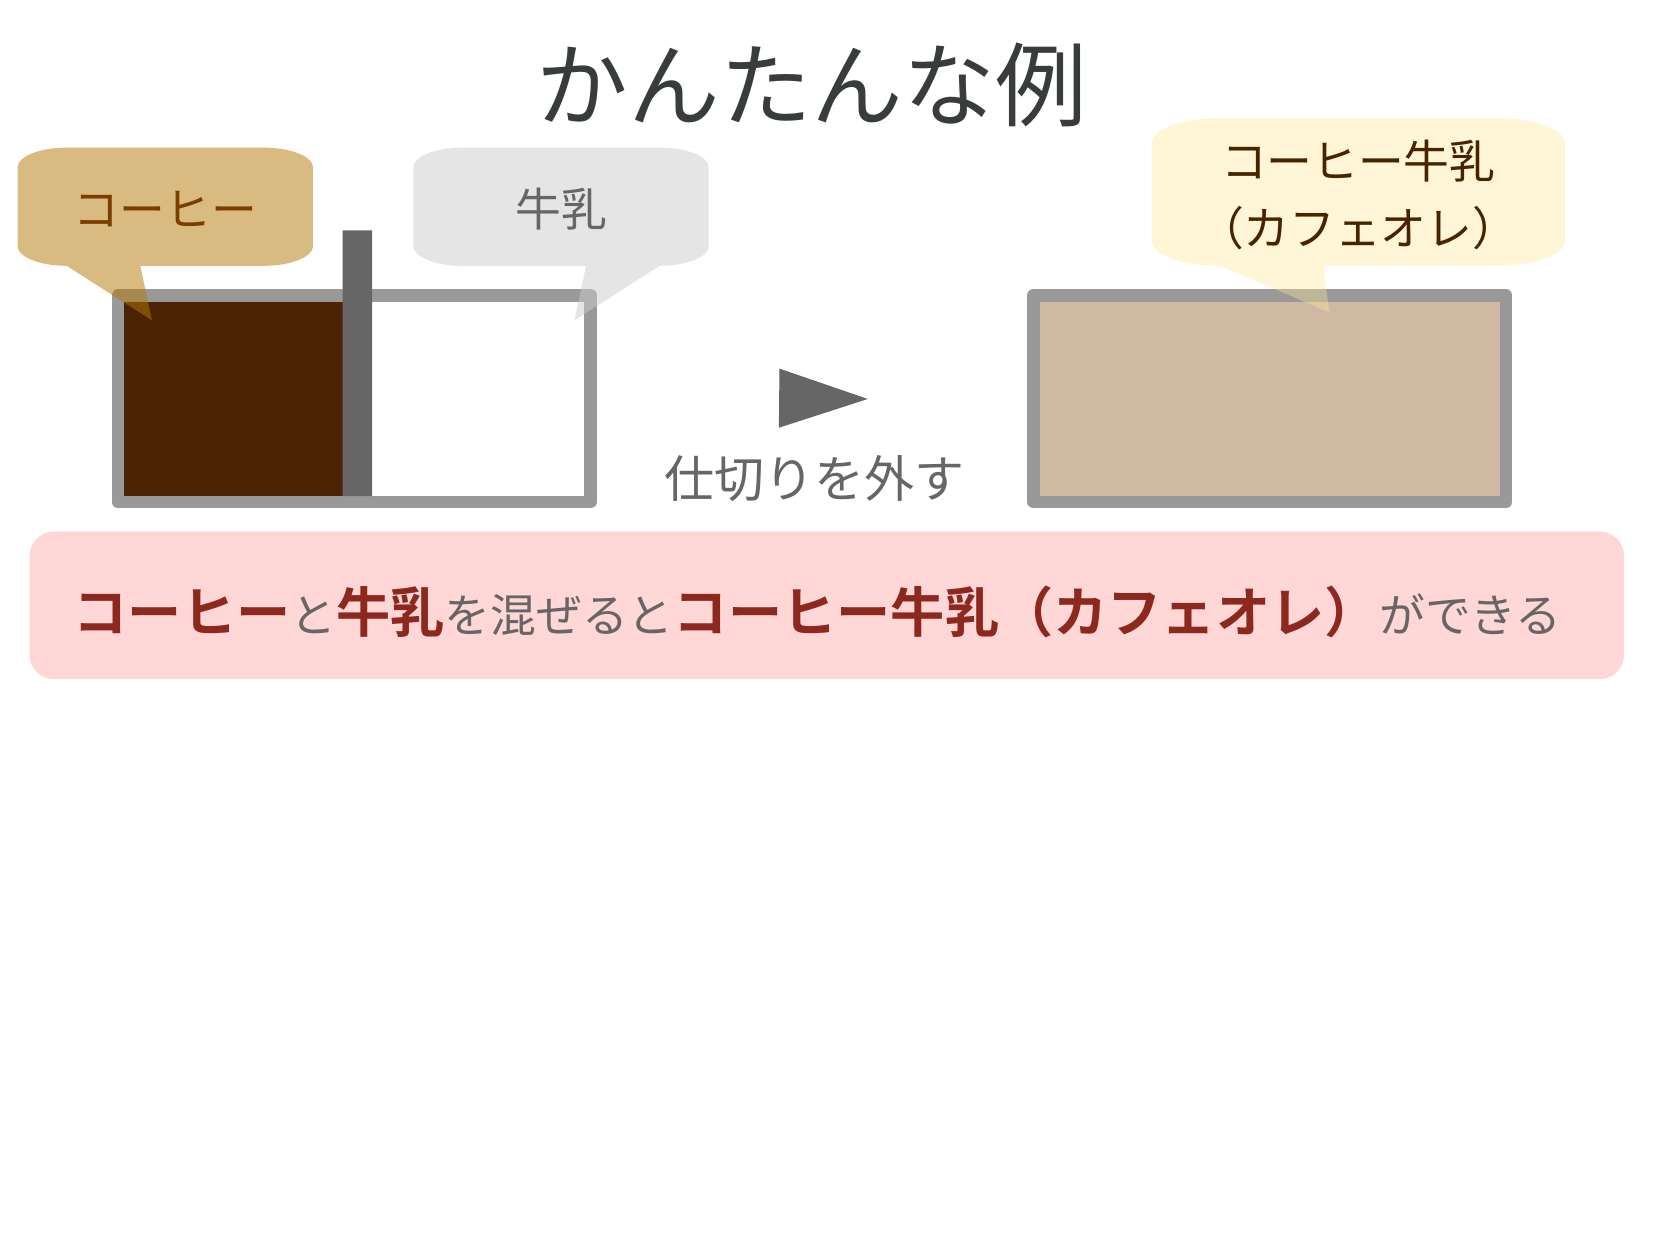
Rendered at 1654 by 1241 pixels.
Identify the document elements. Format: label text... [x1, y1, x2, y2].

text_box [778, 368, 868, 428]
text_box コーヒーと牛乳を混ぜるとコーヒー牛乳（カフェオレ）ができる [59, 562, 1595, 656]
text_box コーヒー [17, 147, 313, 321]
text_box コーヒー牛乳 （カフェオレ） [1151, 118, 1565, 313]
text_box [29, 531, 1625, 680]
text_box 牛乳 [413, 147, 709, 321]
text_box [1040, 302, 1500, 496]
text_box [124, 230, 584, 497]
title かんたんな例 [29, 5, 1595, 154]
text_box 仕切りを外す [649, 432, 1004, 520]
